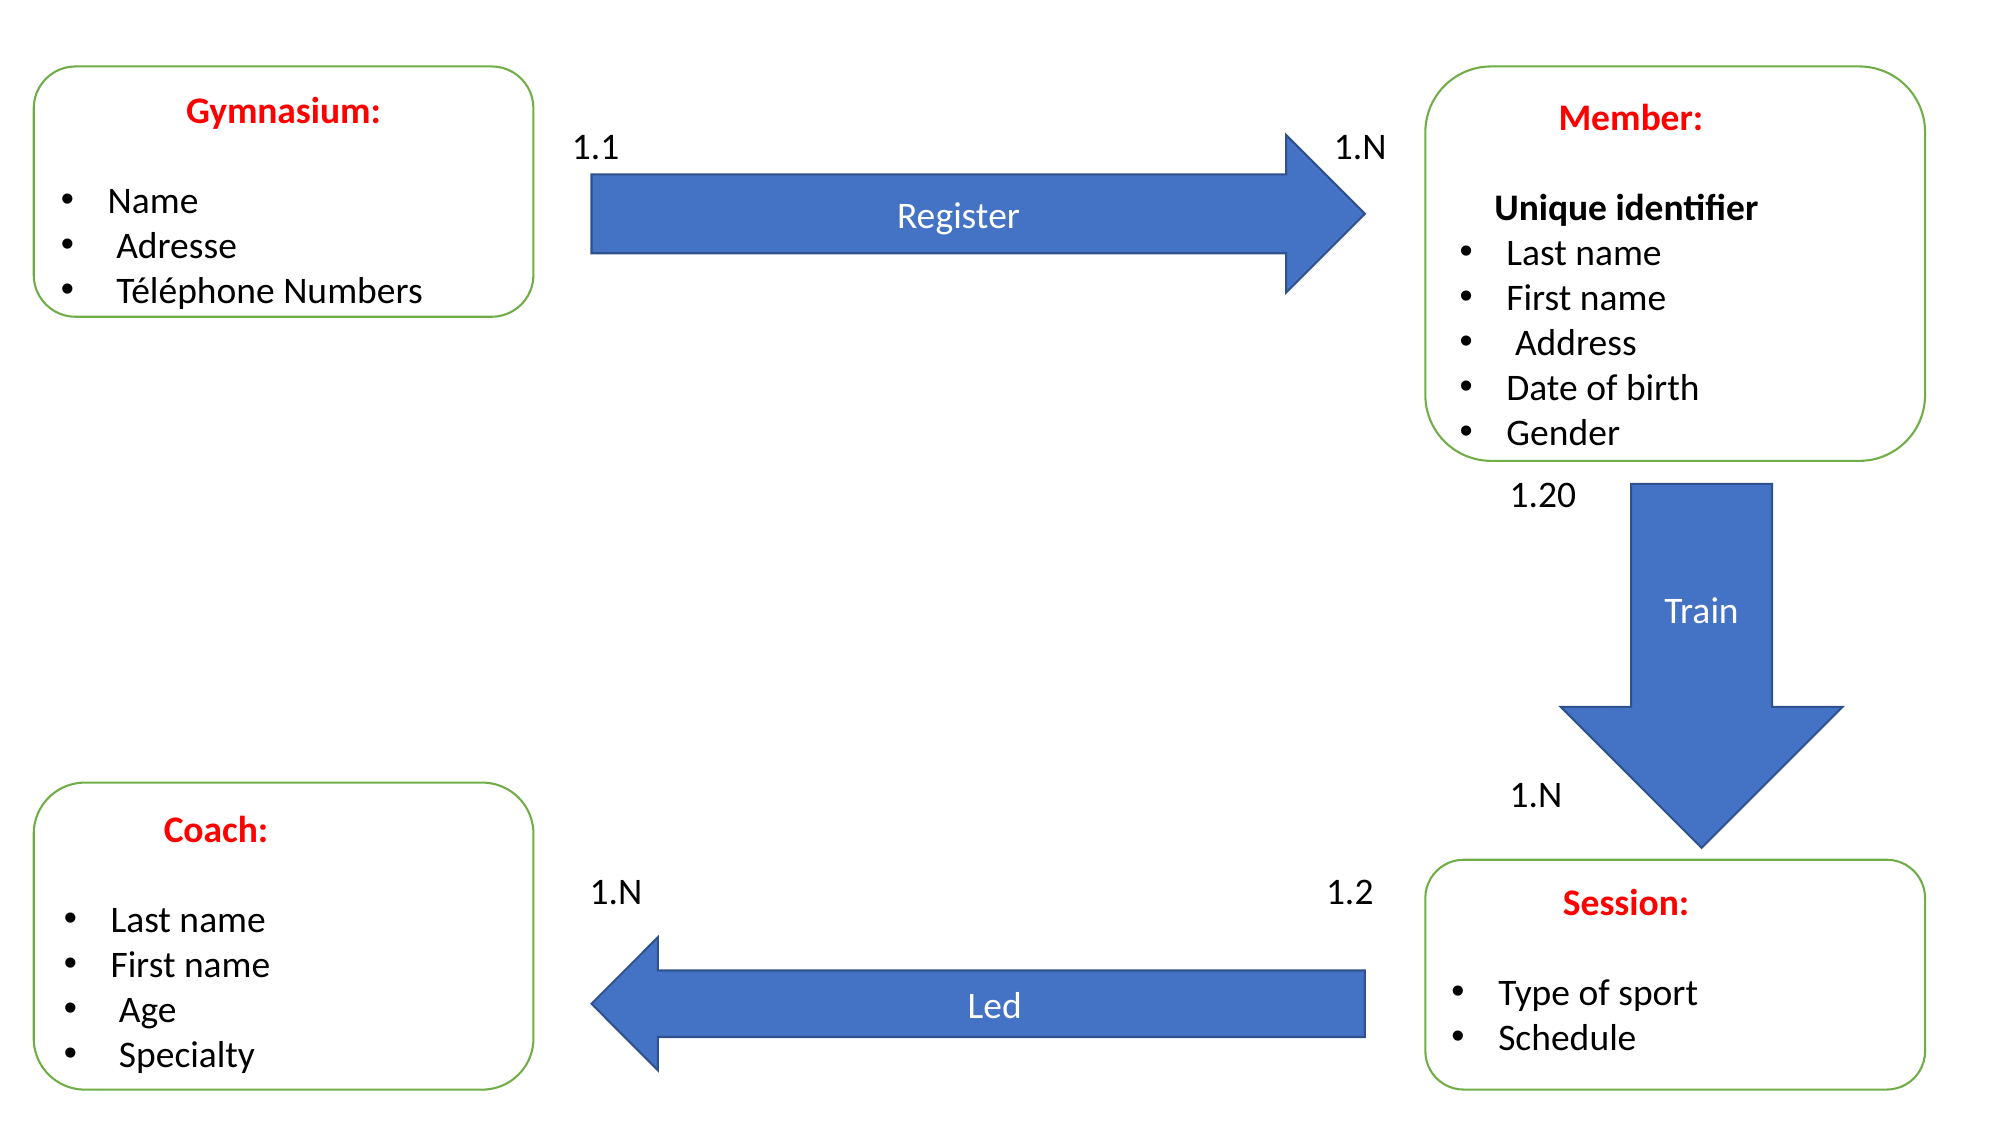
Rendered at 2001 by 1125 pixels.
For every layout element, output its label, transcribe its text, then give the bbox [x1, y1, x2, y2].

text_box Member: Unique identifier Last name First name Address Date of birth Gender [1425, 66, 1926, 461]
text_box Session: Type of sport Schedule [1425, 859, 1926, 1090]
text_box Gymnasium: Name Adresse Téléphone Numbers [33, 66, 534, 317]
text_box 1.20 [1494, 462, 1596, 523]
text_box Led [591, 937, 1365, 1071]
text_box 1.1 [556, 114, 649, 175]
text_box 1.N [1494, 762, 1587, 824]
text_box 1.N [1318, 114, 1411, 175]
text_box 1.N [574, 859, 667, 921]
text_box 1.2 [1311, 859, 1404, 921]
text_box Train [1560, 483, 1843, 848]
text_box Coach: Last name First name Age Specialty [33, 782, 534, 1090]
text_box Register [591, 135, 1365, 293]
